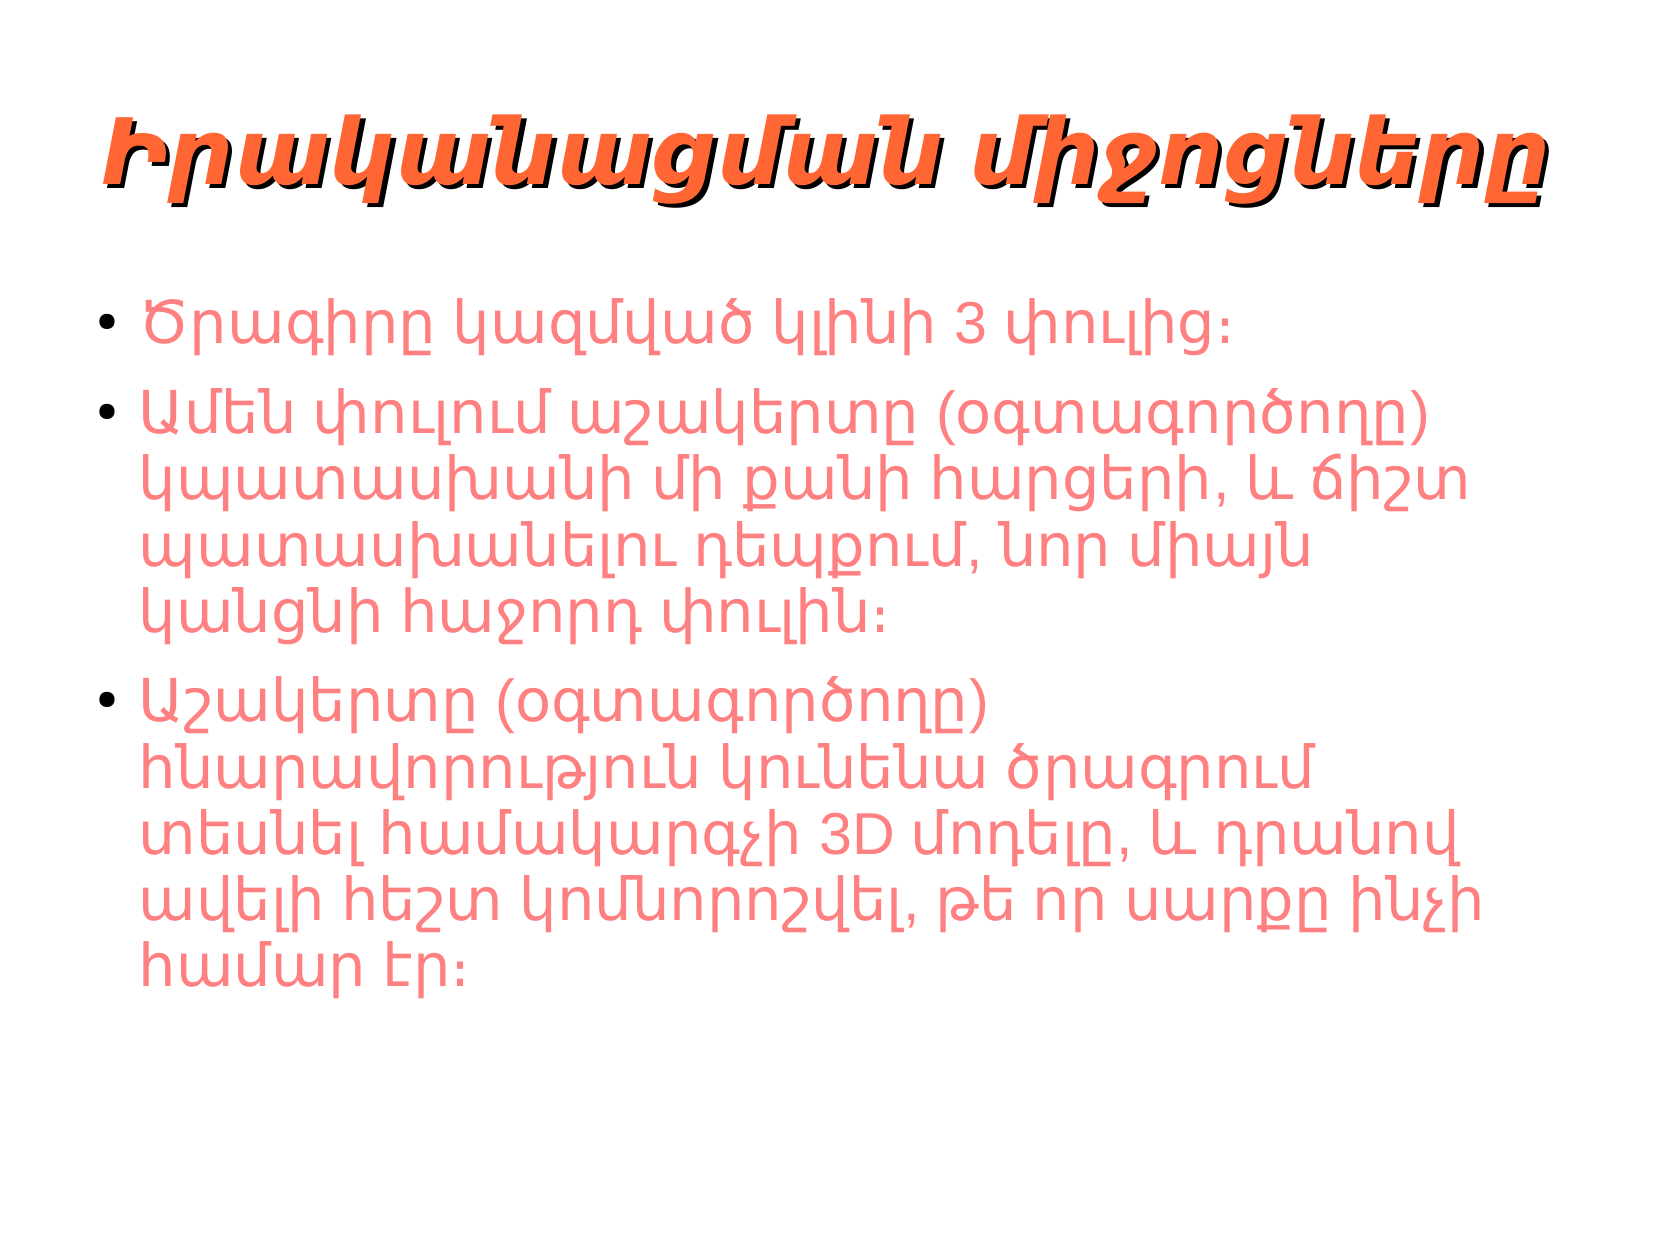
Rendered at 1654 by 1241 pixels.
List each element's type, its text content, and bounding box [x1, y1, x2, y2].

list Ծրագիրը կազմված կլինի 3 փուլից։ Ամեն փուլում աշակերտը (օգտագործողը) կպատասխանի մի քանի հարցերի, և ճիշտ պատասխանելու դեպքում, նոր միայն կանցնի հաջորդ փուլին։ Աշակերտը (օգտագործողը) հնարավորություն կունենա ծրագրում տեսնել համակարգչի 3D մոդելը, և դրանով ավելի հեշտ կոմնորոշվել, թե որ սարքը ինչի համար էր։ [82, 290, 1538, 1010]
title Իրականացման միջոցները [82, 49, 1571, 257]
